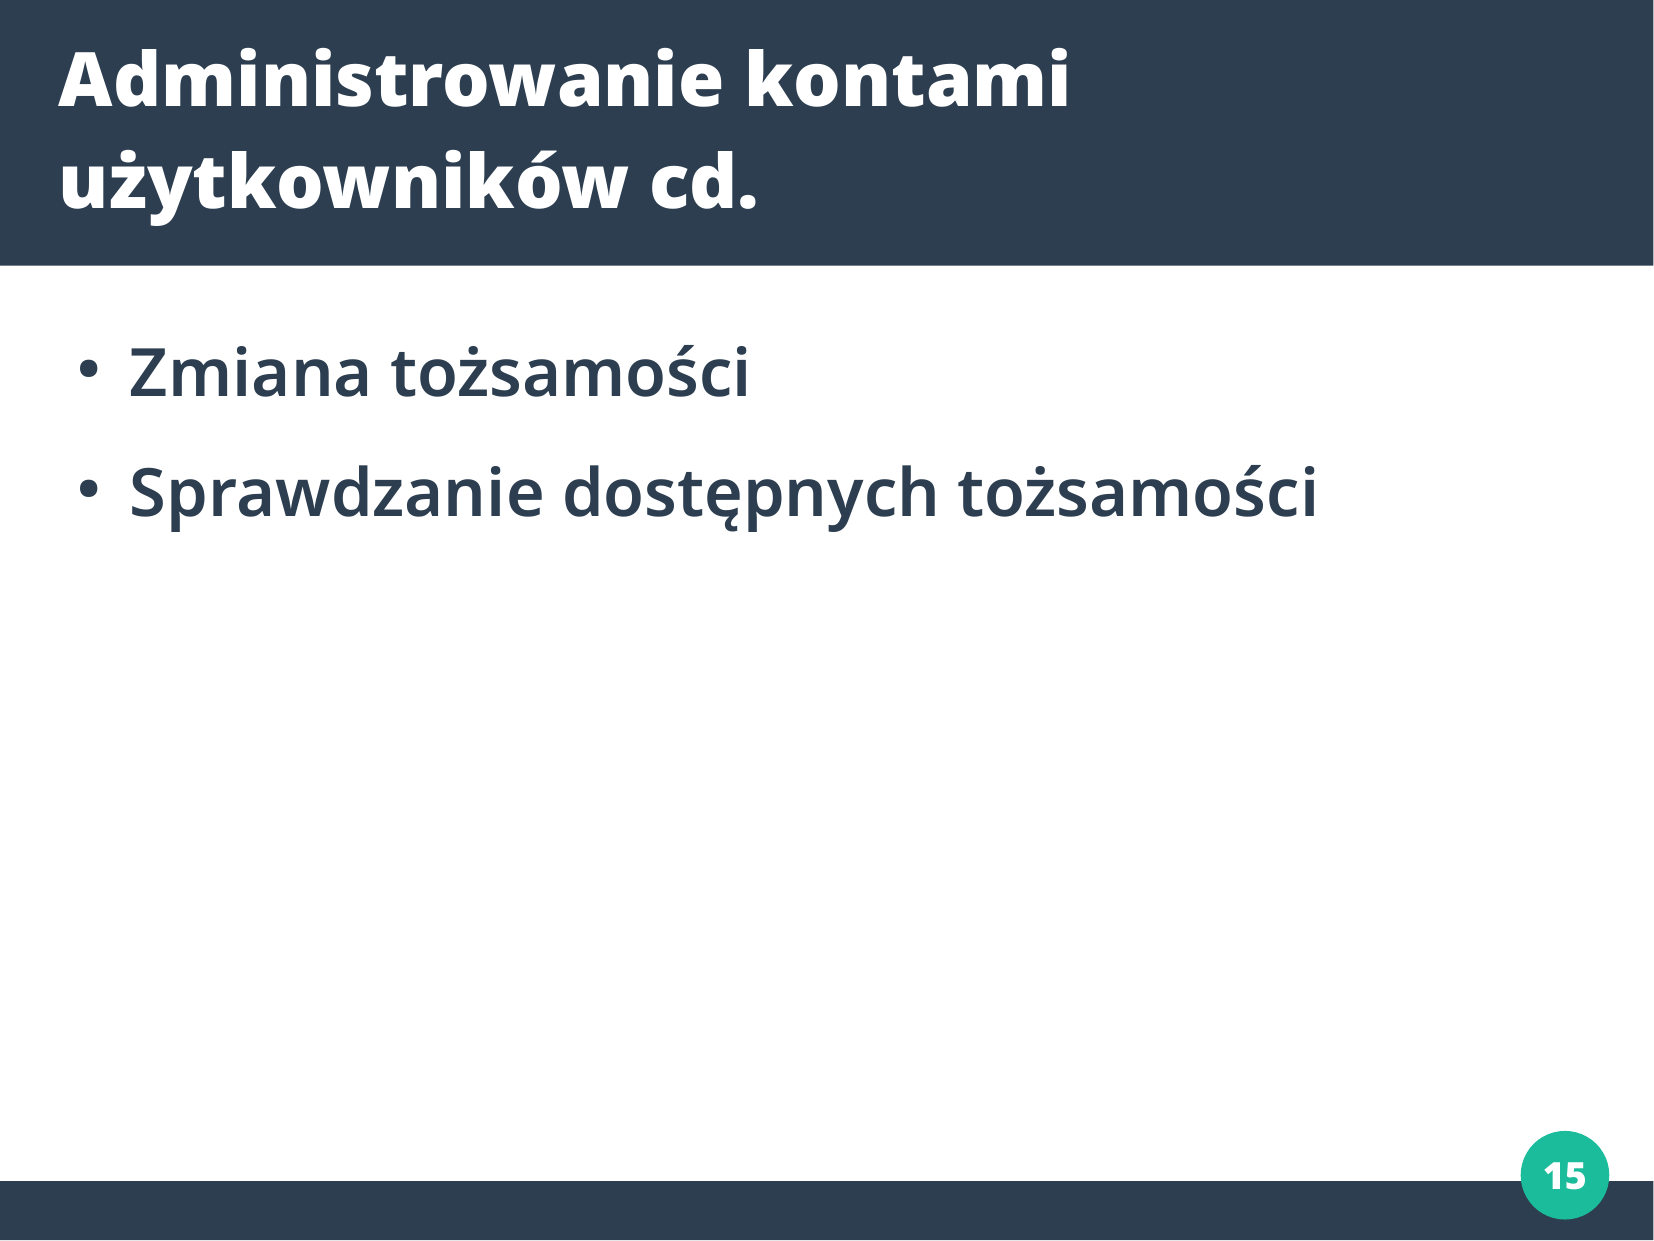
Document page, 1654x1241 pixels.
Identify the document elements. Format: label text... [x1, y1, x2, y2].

list Zmiana tożsamości Sprawdzanie dostępnych tożsamości [59, 324, 1595, 1152]
title Administrowanie kontami użytkowników cd. [59, 49, 1595, 207]
